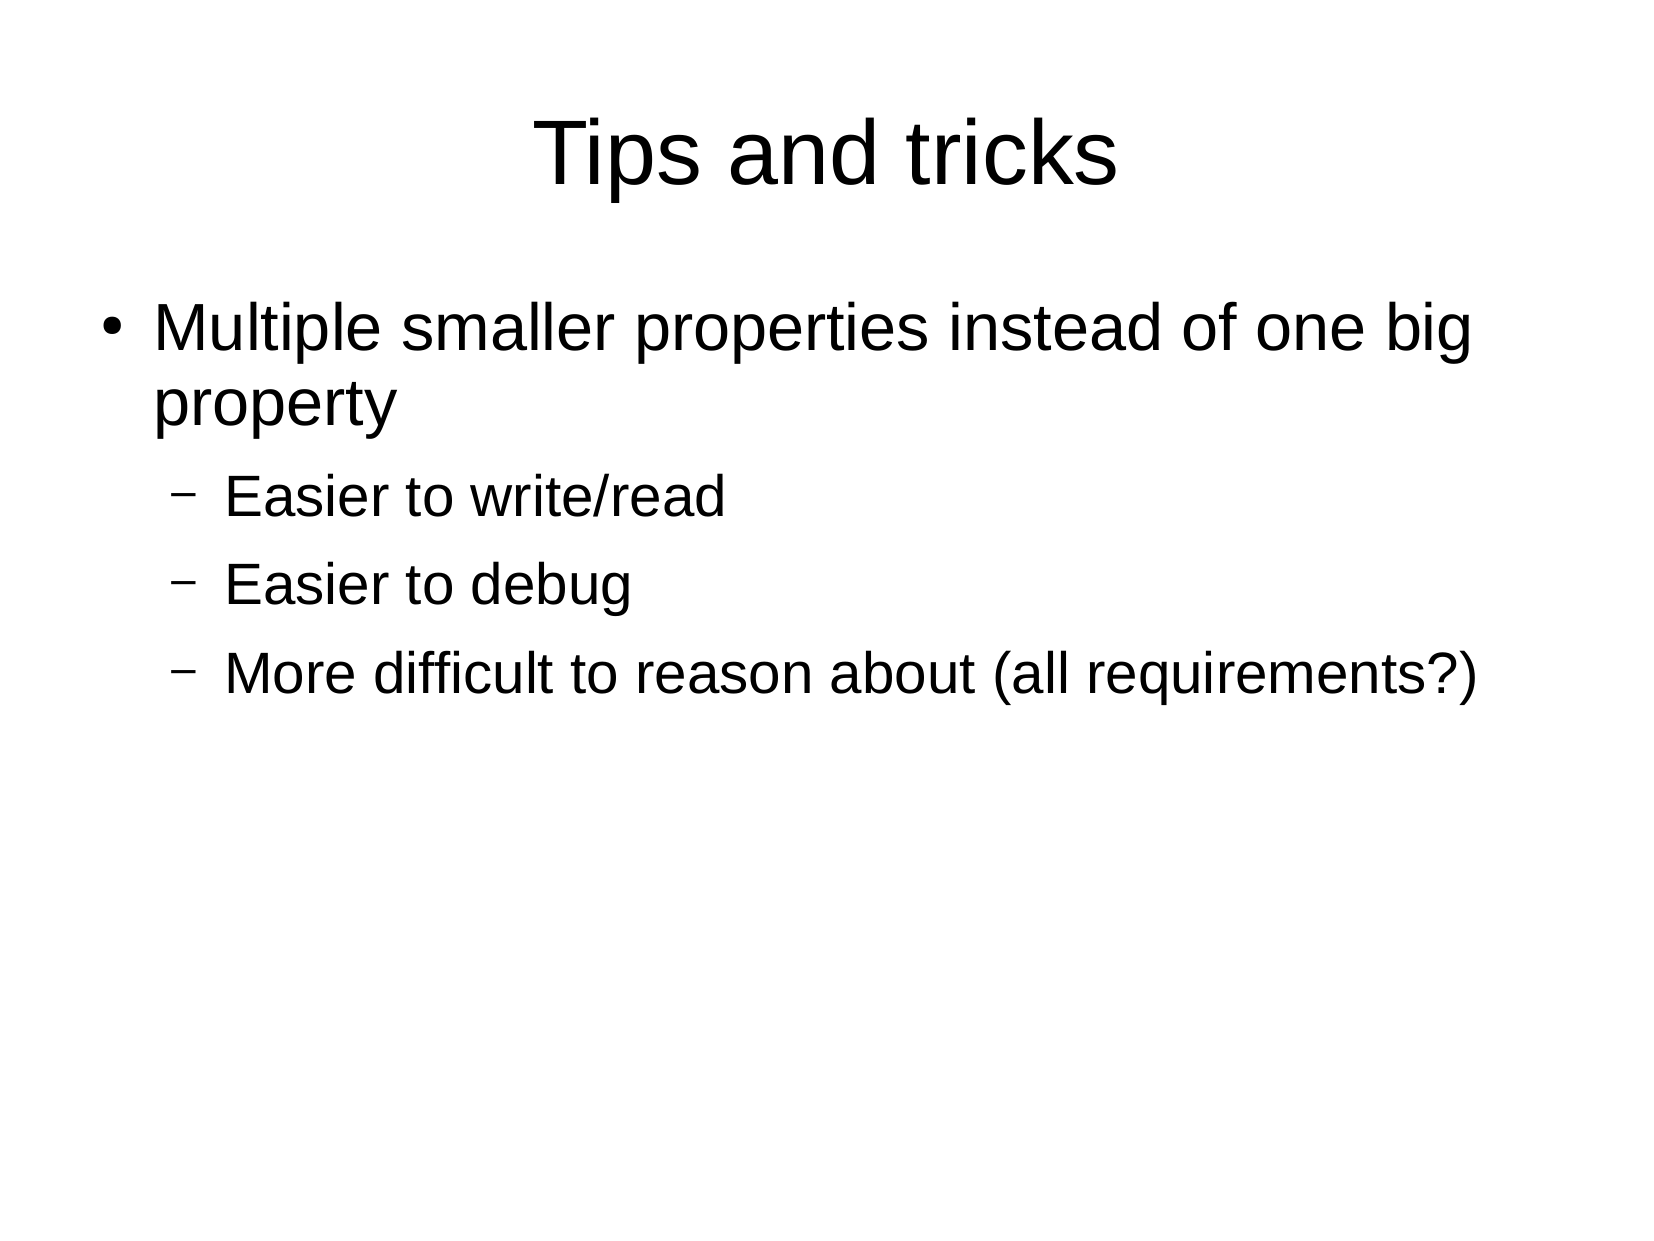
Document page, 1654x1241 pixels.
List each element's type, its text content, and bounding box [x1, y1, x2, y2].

list Multiple smaller properties instead of one big property Easier to write/read Easier to debug More difficult to reason about (all requirements?) [82, 290, 1571, 1010]
title Tips and tricks [82, 49, 1571, 257]
